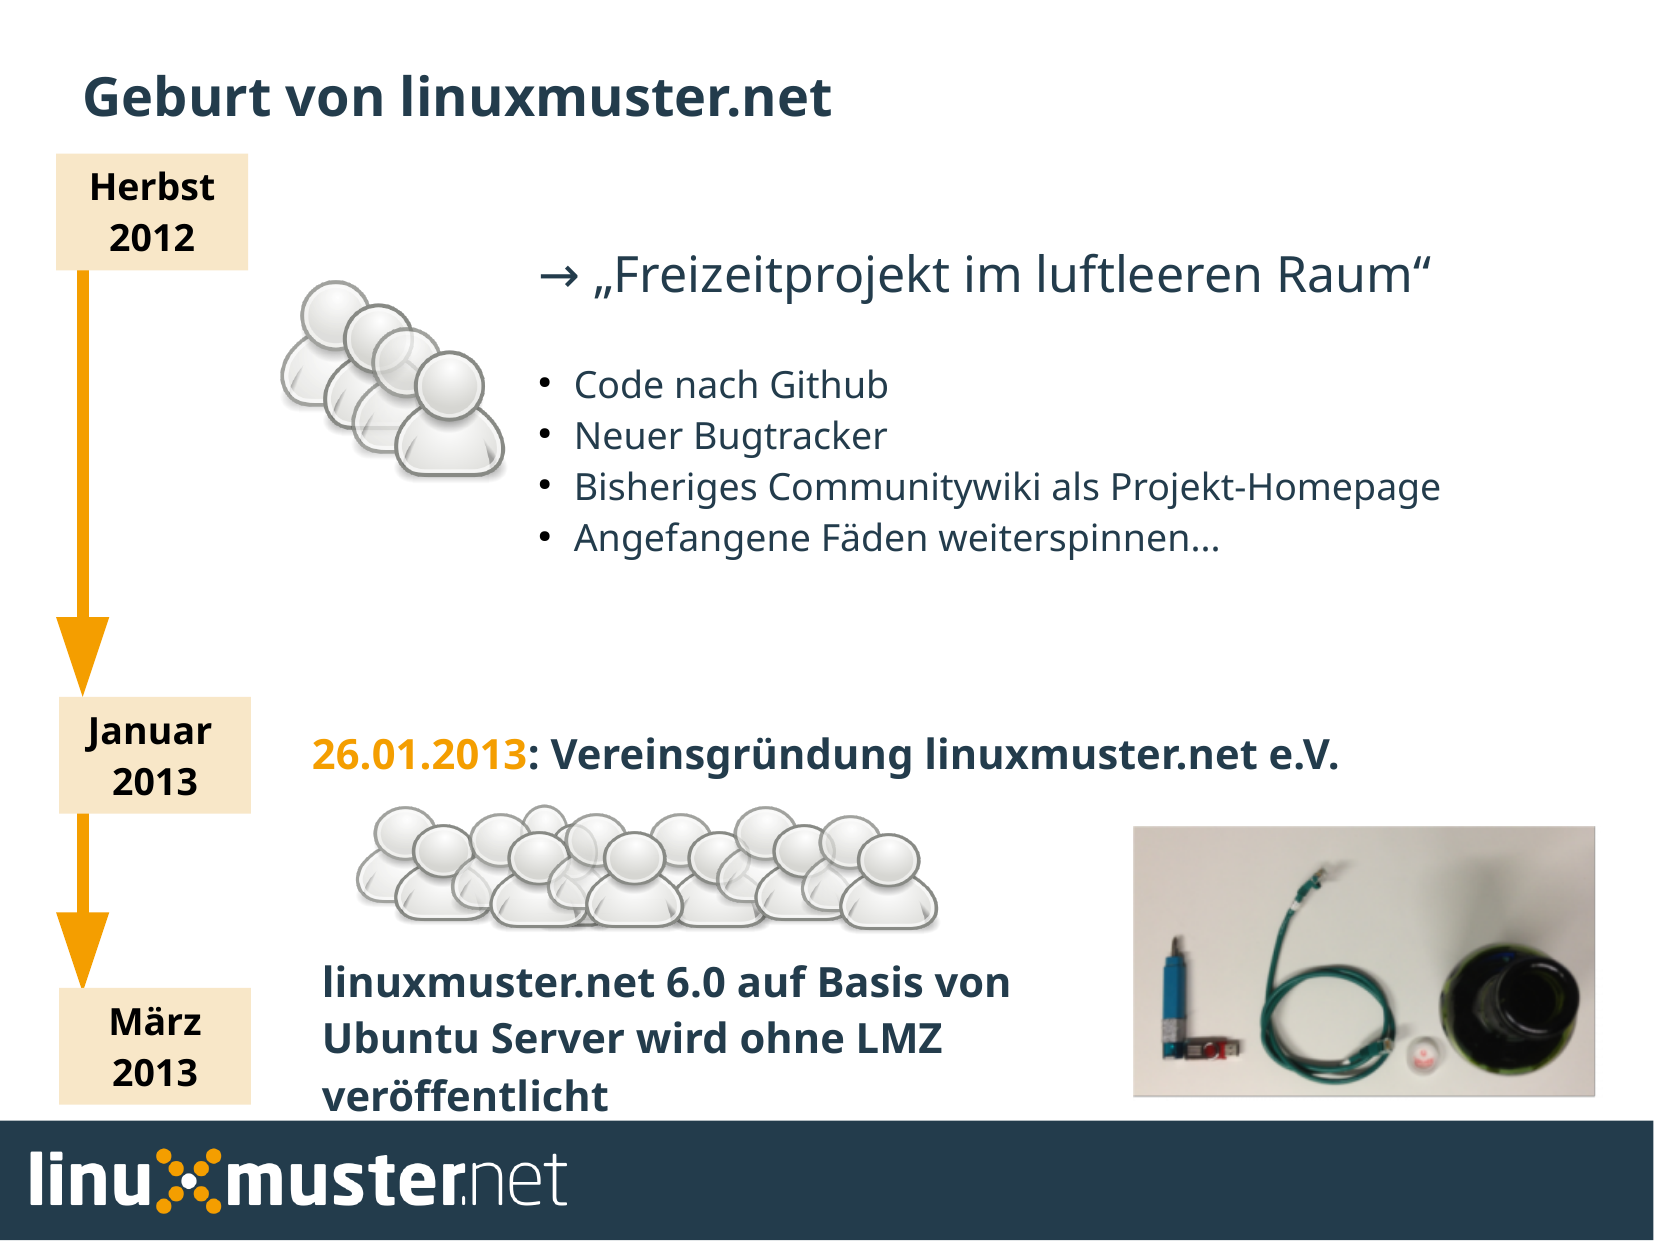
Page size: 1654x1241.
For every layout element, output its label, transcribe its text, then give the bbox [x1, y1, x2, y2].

text_box → „Freizeitprojekt im luftleeren Raum“ Code nach Github Neuer Bugtracker Bisheriges Communitywiki als Projekt-Homepage Angefangene Fäden weiterspinnen... [523, 231, 1512, 532]
picture [1133, 826, 1603, 1101]
text_box Herbst 2012 [56, 153, 249, 259]
text_box März 2013 [59, 987, 251, 1093]
picture [6, 1127, 591, 1229]
picture [342, 788, 957, 945]
text_box Januar 2013 [59, 696, 251, 802]
text_box 26.01.2013: Vereinsgründung linuxmuster.net e.V. [297, 717, 1512, 783]
picture [265, 260, 526, 498]
text_box linuxmuster.net 6.0 auf Basis von Ubuntu Server wird ohne LMZ veröffentlicht [307, 944, 1157, 1110]
title Geburt von linuxmuster.net [82, 49, 1571, 142]
